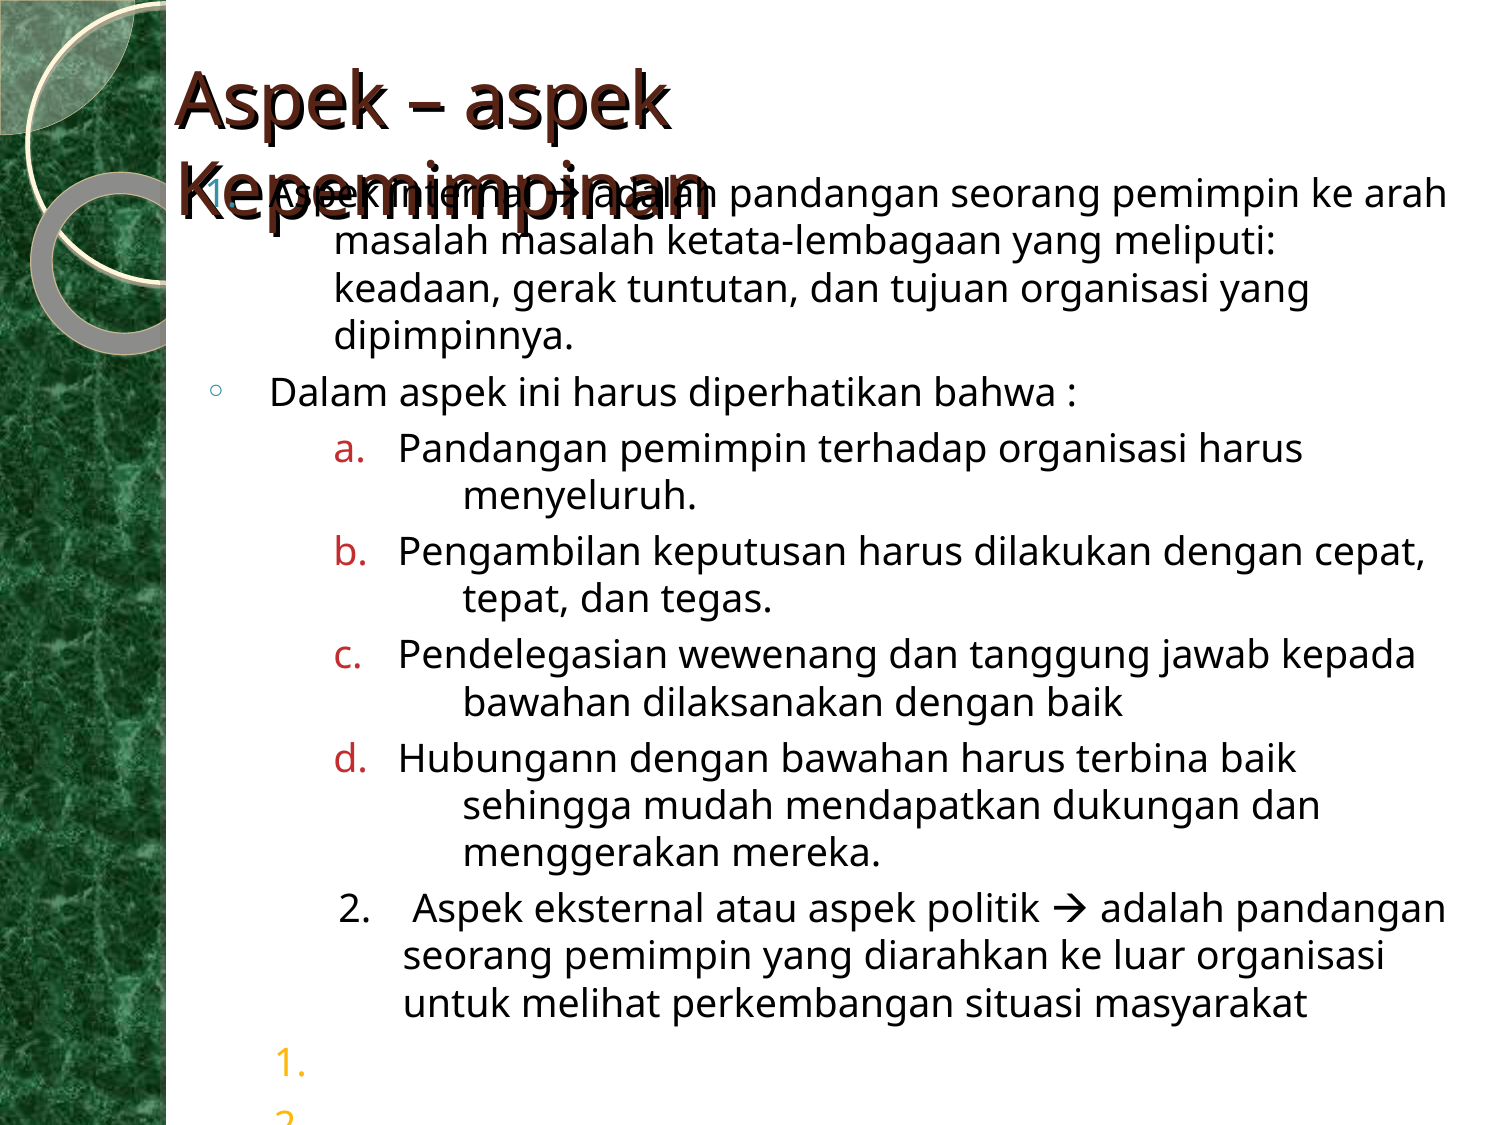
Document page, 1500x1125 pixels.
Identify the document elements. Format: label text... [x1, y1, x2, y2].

title Aspek – aspek Kepemimpinan [159, 42, 1171, 147]
list Aspek internal  adalah pandangan seorang pemimpin ke arah masalah masalah ketata-lembagaan yang meliputi: keadaan, gerak tuntutan, dan tujuan organisasi yang dipimpinnya. Dalam aspek ini harus diperhatikan bahwa : Pandangan pemimpin terhadap organisasi harus menyeluruh. Pengambilan keputusan harus dilakukan dengan cepat, tepat, dan tegas. Pendelegasian wewenang dan tanggung jawab kepada bawahan dilaksanakan dengan baik Hubungann dengan bawahan harus terbina baik sehingga mudah mendapatkan dukungan dan menggerakan mereka. 2. Aspek eksternal atau aspek politik  adalah pandangan seorang pemimpin yang diarahkan ke luar organisasi untuk melihat perkembangan situasi masyarakat [88, 160, 1466, 1071]
